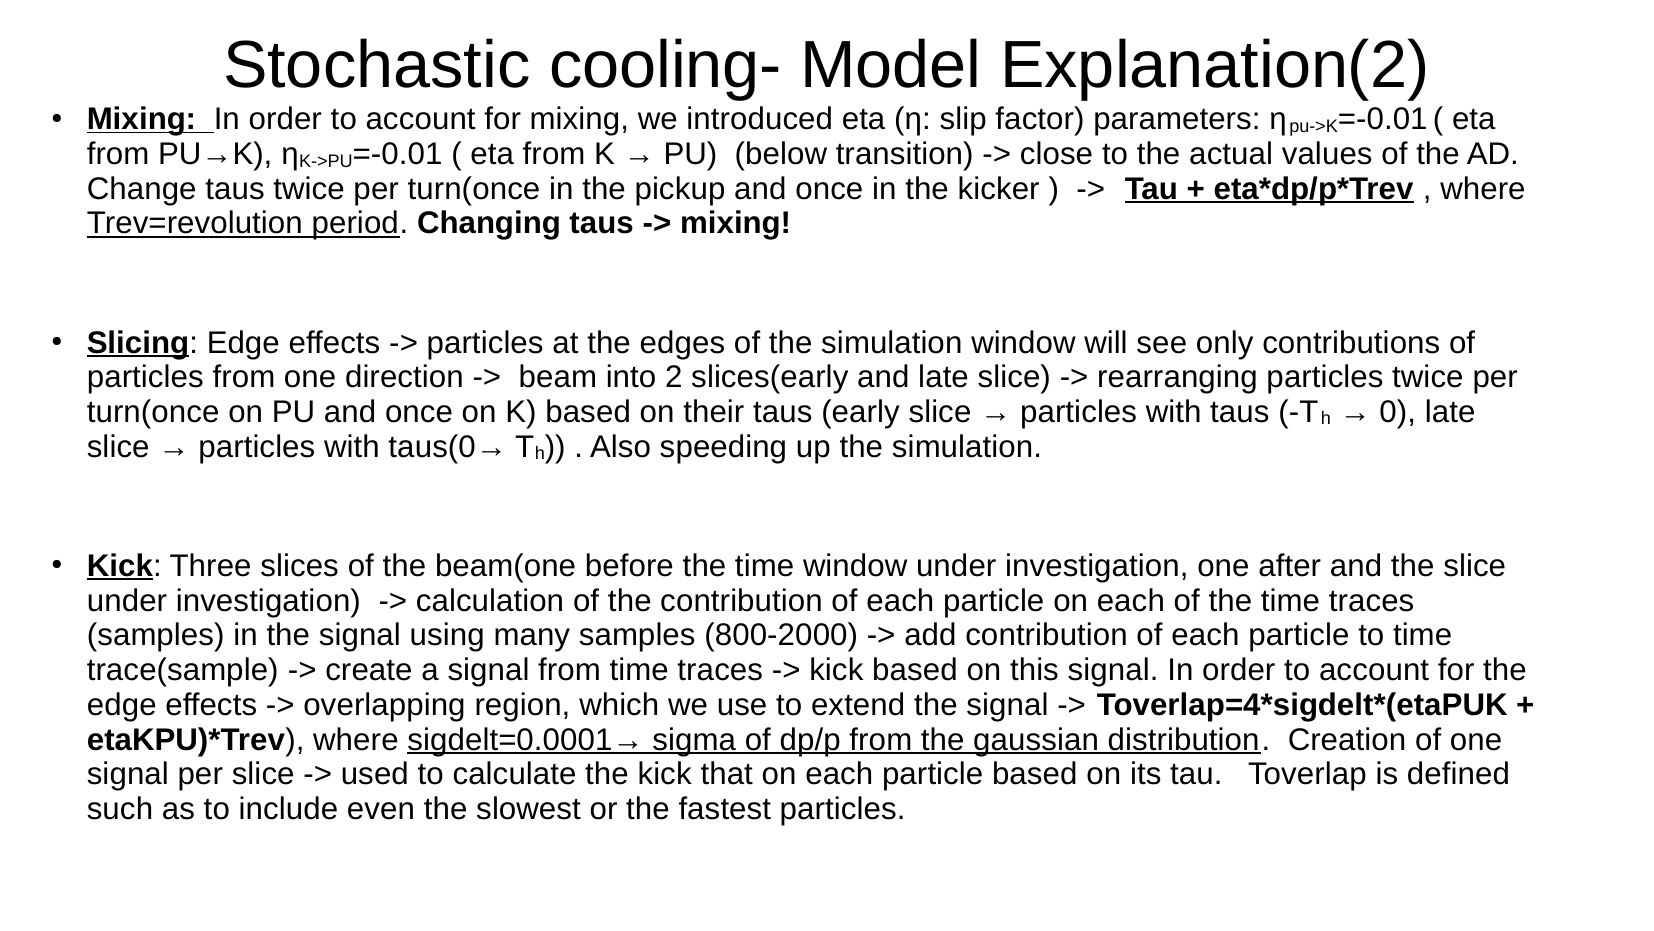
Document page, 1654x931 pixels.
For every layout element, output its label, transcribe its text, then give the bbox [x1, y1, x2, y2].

title Stochastic cooling- Model Explanation(2) [82, 17, 1571, 112]
subtitle Mixing: In order to account for mixing, we introduced eta (η: slip factor) parameters: ηpu->K=-0.01 ( eta from PU→K), ηK->PU=-0.01 ( eta from K → PU) (below transition) -> close to the actual values of the AD. Change taus twice per turn(once in the pickup and once in the kicker ) -> Tau + eta*dp/p*Trev , where Trev=revolution period. Changing taus -> mixing! Slicing: Edge effects -> particles at the edges of the simulation window will see only contributions of particles from one direction -> beam into 2 slices(early and late slice) -> rearranging particles twice per turn(once on PU and once on K) based on their taus (early slice → particles with taus (-Th → 0), late slice → particles with taus(0→ Th)) . Also speeding up the simulation. Kick: Three slices of the beam(one before the time window under investigation, one after and the slice under investigation) -> calculation of the contribution of each particle on each of the time traces (samples) in the signal using many samples (800-2000) -> add contribution of each particle to time trace(sample) -> create a signal from time traces -> kick based on this signal. In order to account for the edge effects -> overlapping region, which we use to extend the signal -> Toverlap=4*sigdelt*(etaPUK + etaKPU)*Trev), where sigdelt=0.0001→ sigma of dp/p from the gaussian distribution. Creation of one signal per slice -> used to calculate the kick that on each particle based on its tau. Toverlap is defined such as to include even the slowest or the fastest particles. [51, 101, 1540, 931]
